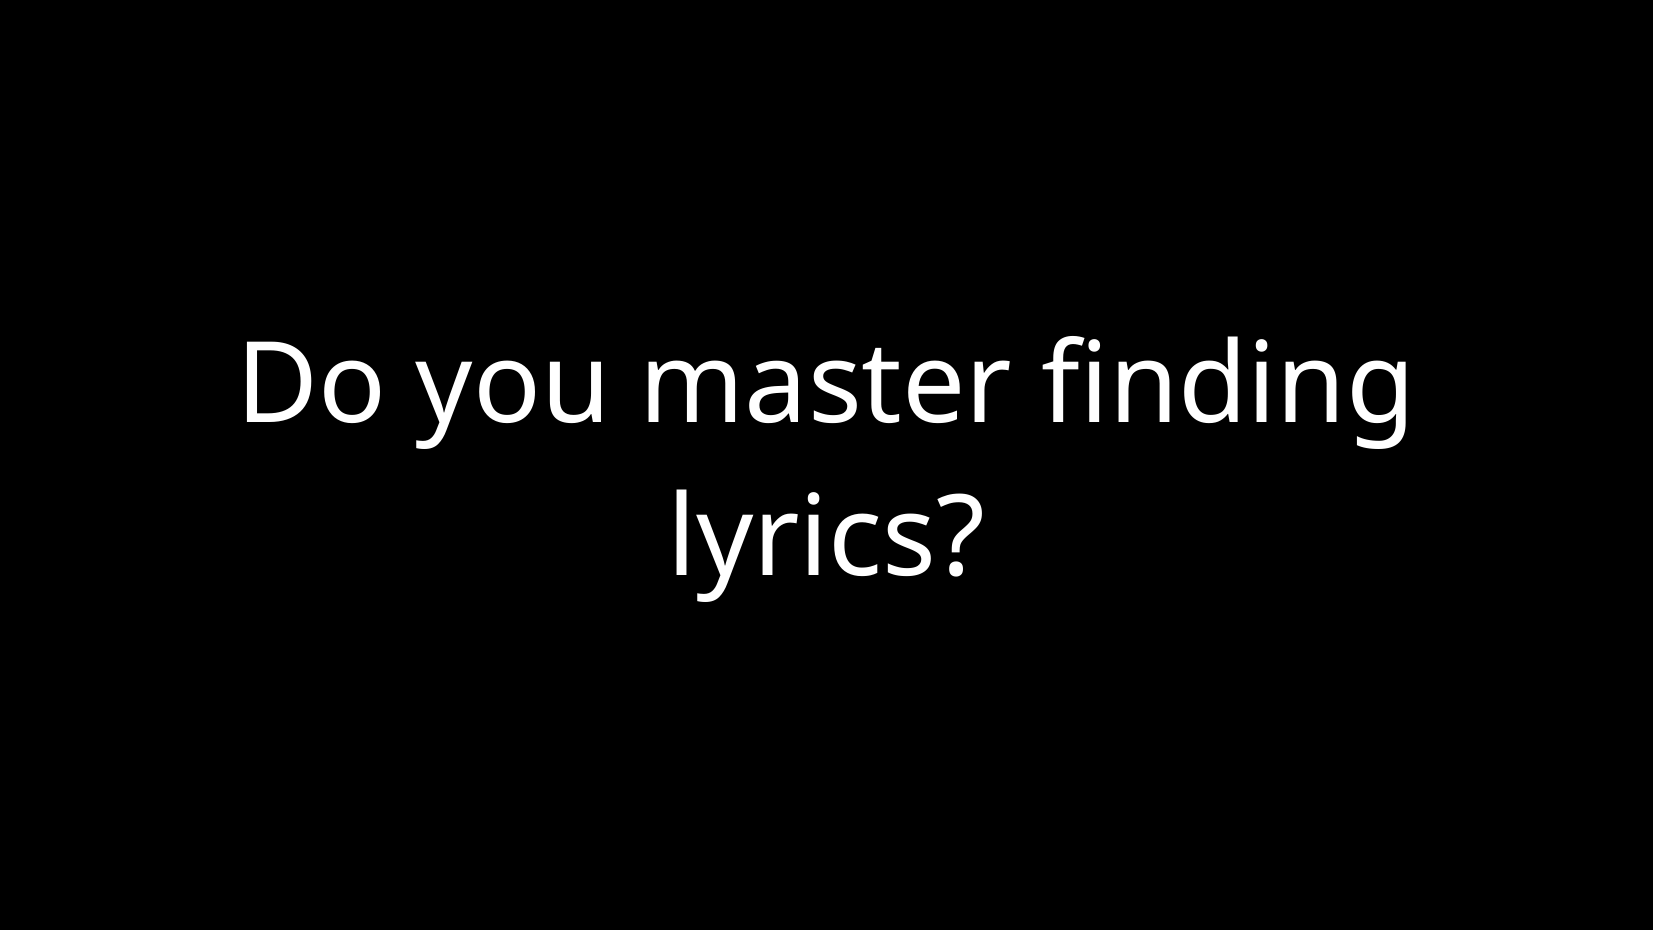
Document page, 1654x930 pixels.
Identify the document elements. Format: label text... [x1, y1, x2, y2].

subtitle Do you master finding lyrics? [82, 112, 1571, 799]
